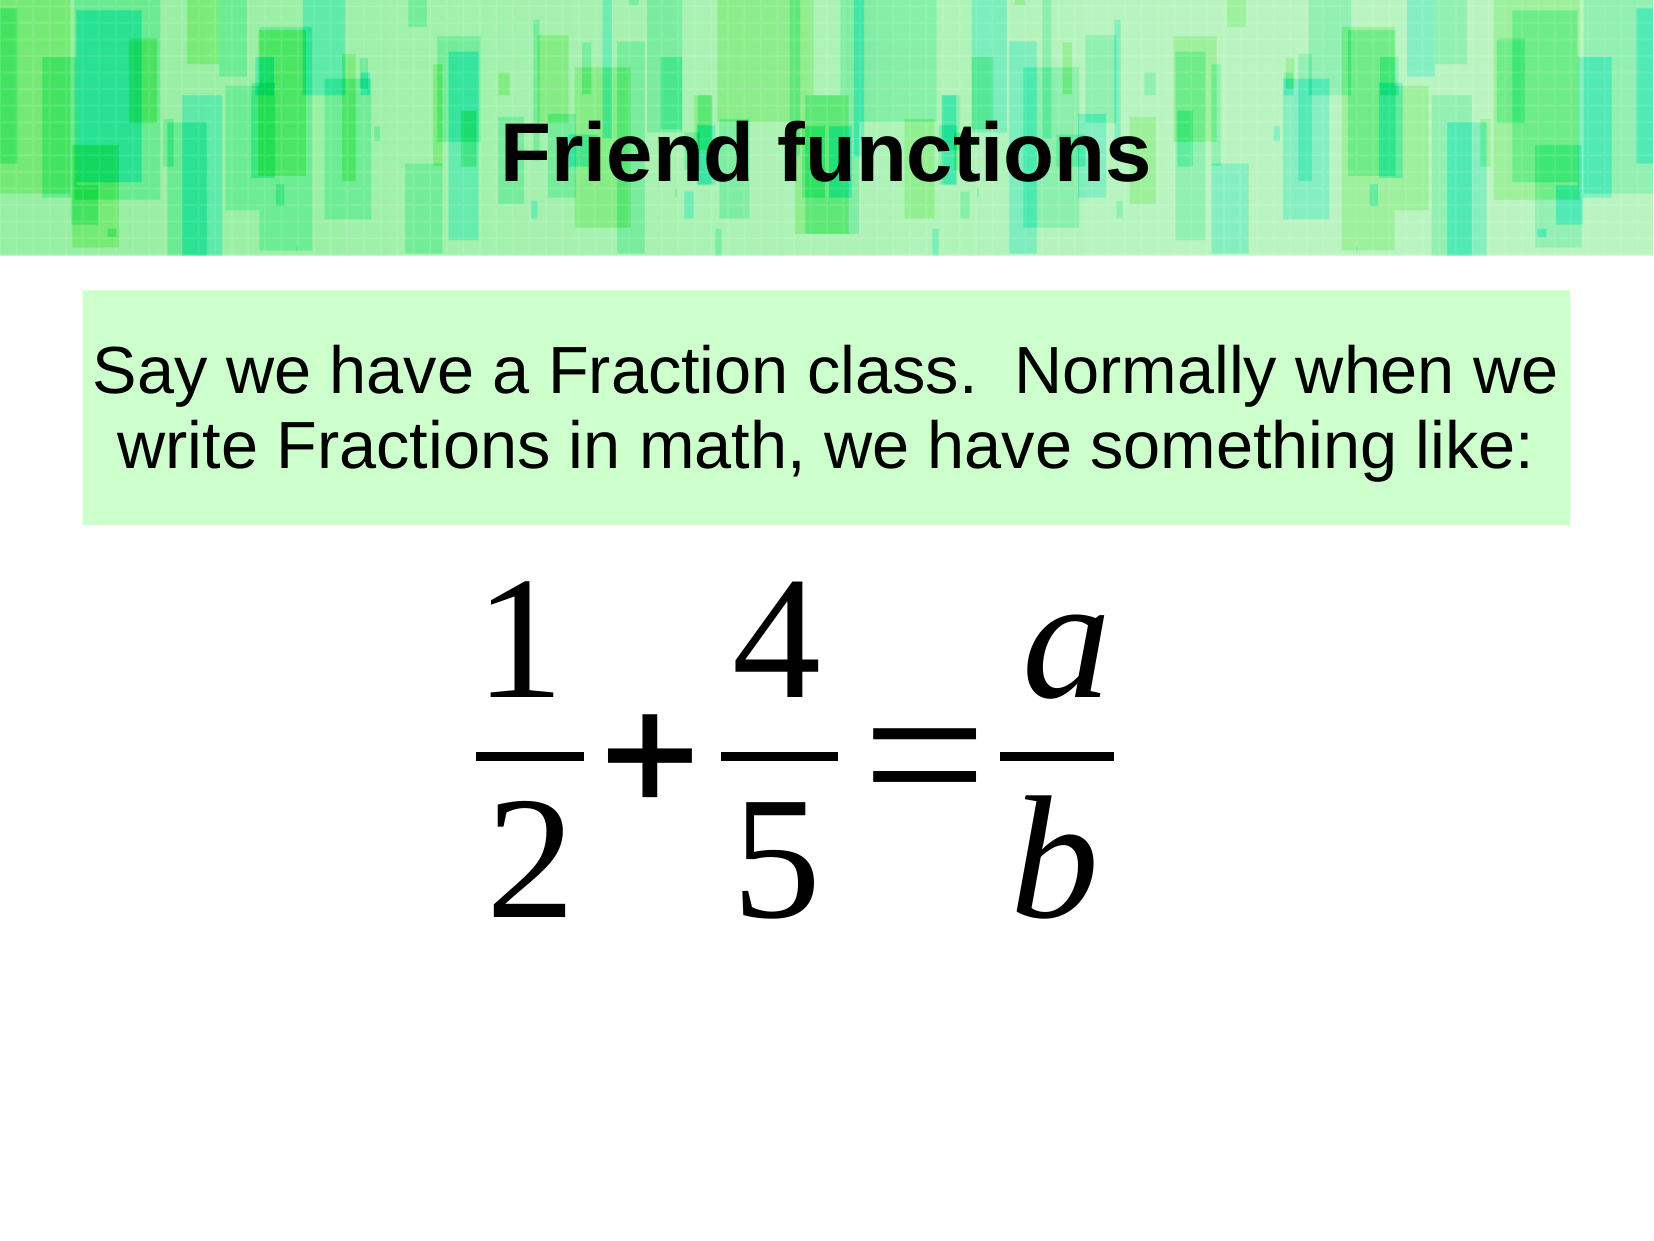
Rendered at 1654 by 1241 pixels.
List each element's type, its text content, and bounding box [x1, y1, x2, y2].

list Say we have a Fraction class. Normally when we write Fractions in math, we have something like: [82, 290, 1571, 526]
picture [0, 0, 1654, 1241]
chart [419, 543, 1170, 961]
title Friend functions [82, 49, 1571, 257]
